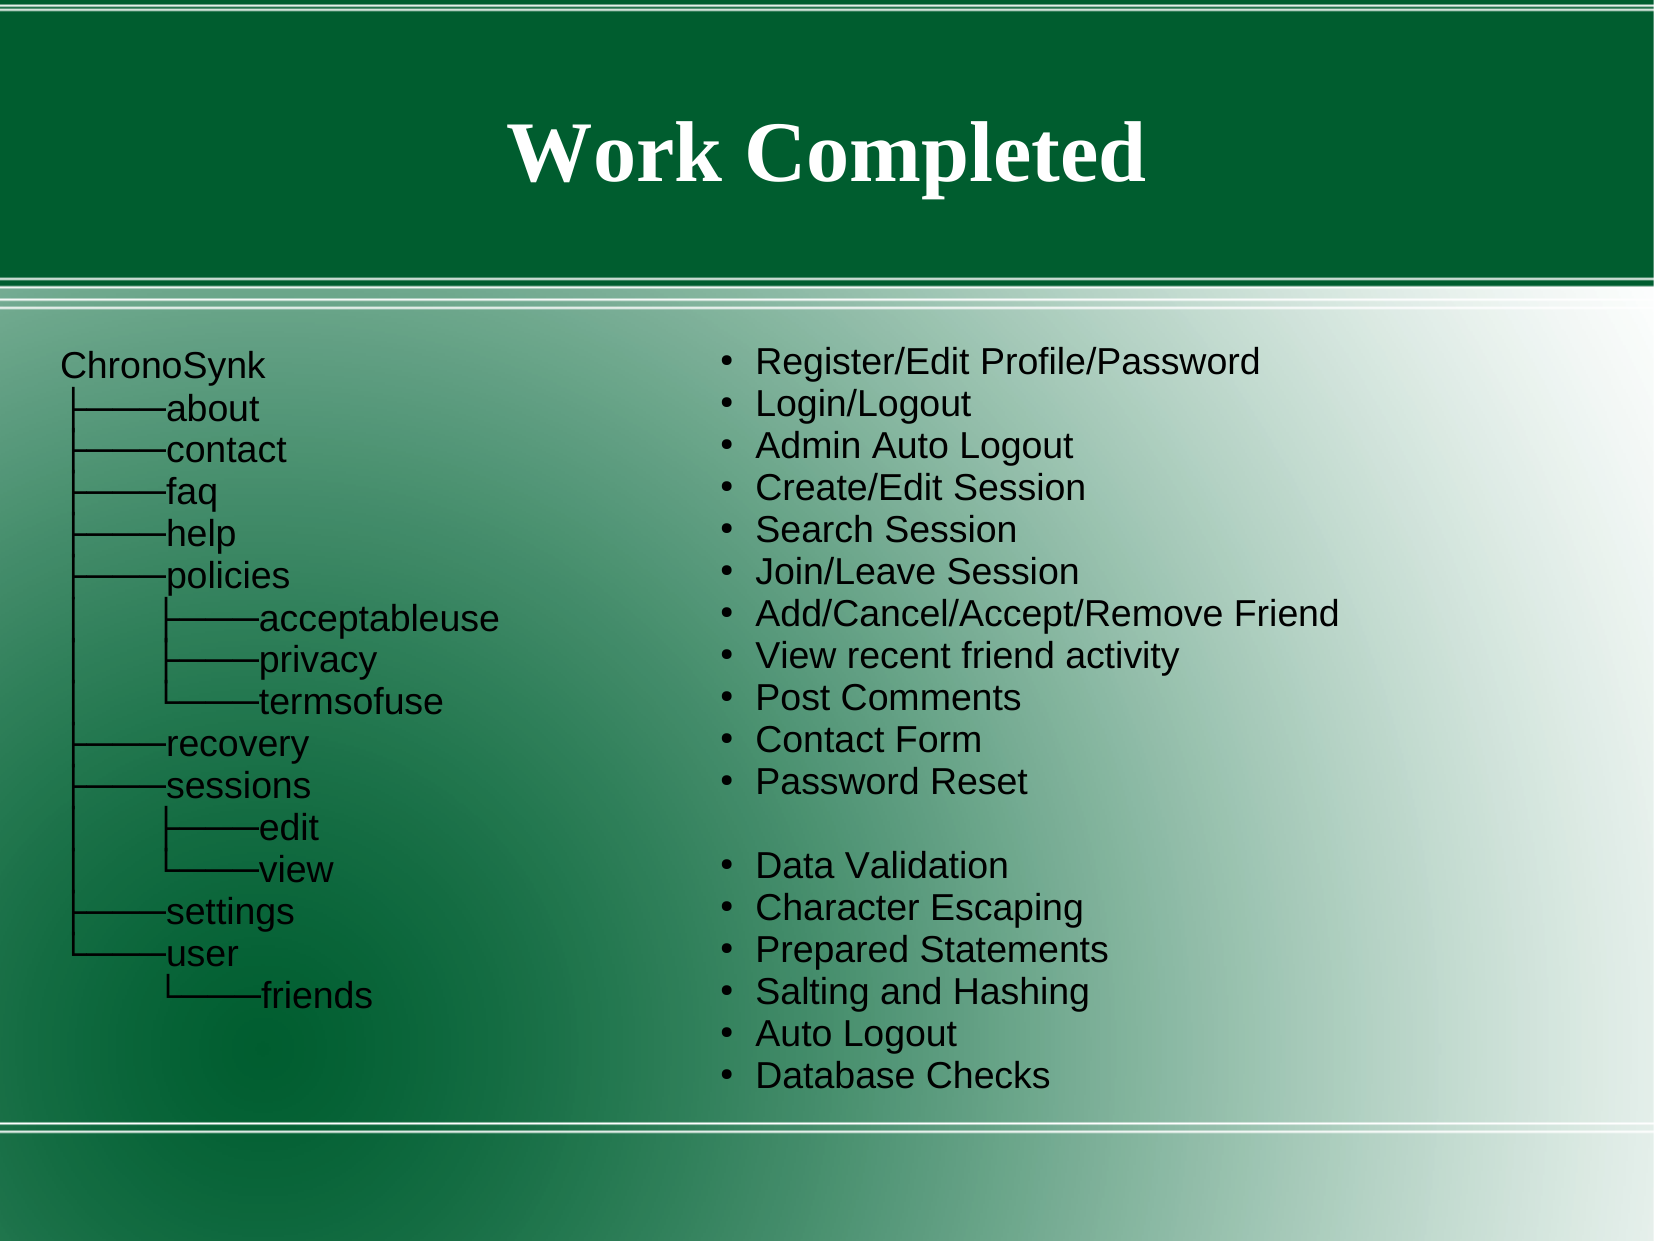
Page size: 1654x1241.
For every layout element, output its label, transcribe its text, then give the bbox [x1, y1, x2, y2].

list Register/Edit Profile/Password Login/Logout Admin Auto Logout Create/Edit Session Search Session Join/Leave Session Add/Cancel/Accept/Remove Friend View recent friend activity Post Comments Contact Form Password Reset Data Validation Character Escaping Prepared Statements Salting and Hashing Auto Logout Database Checks [720, 340, 1396, 1098]
list ChronoSynk ├───about ├───contact ├───faq ├───help ├───policies │ ├───acceptableuse │ ├───privacy │ └───termsofuse ├───recovery ├───sessions │ ├───edit │ └───view ├───settings └───user └───friends [60, 345, 556, 1059]
picture [0, 0, 1654, 1241]
title Work Completed [82, 49, 1571, 257]
